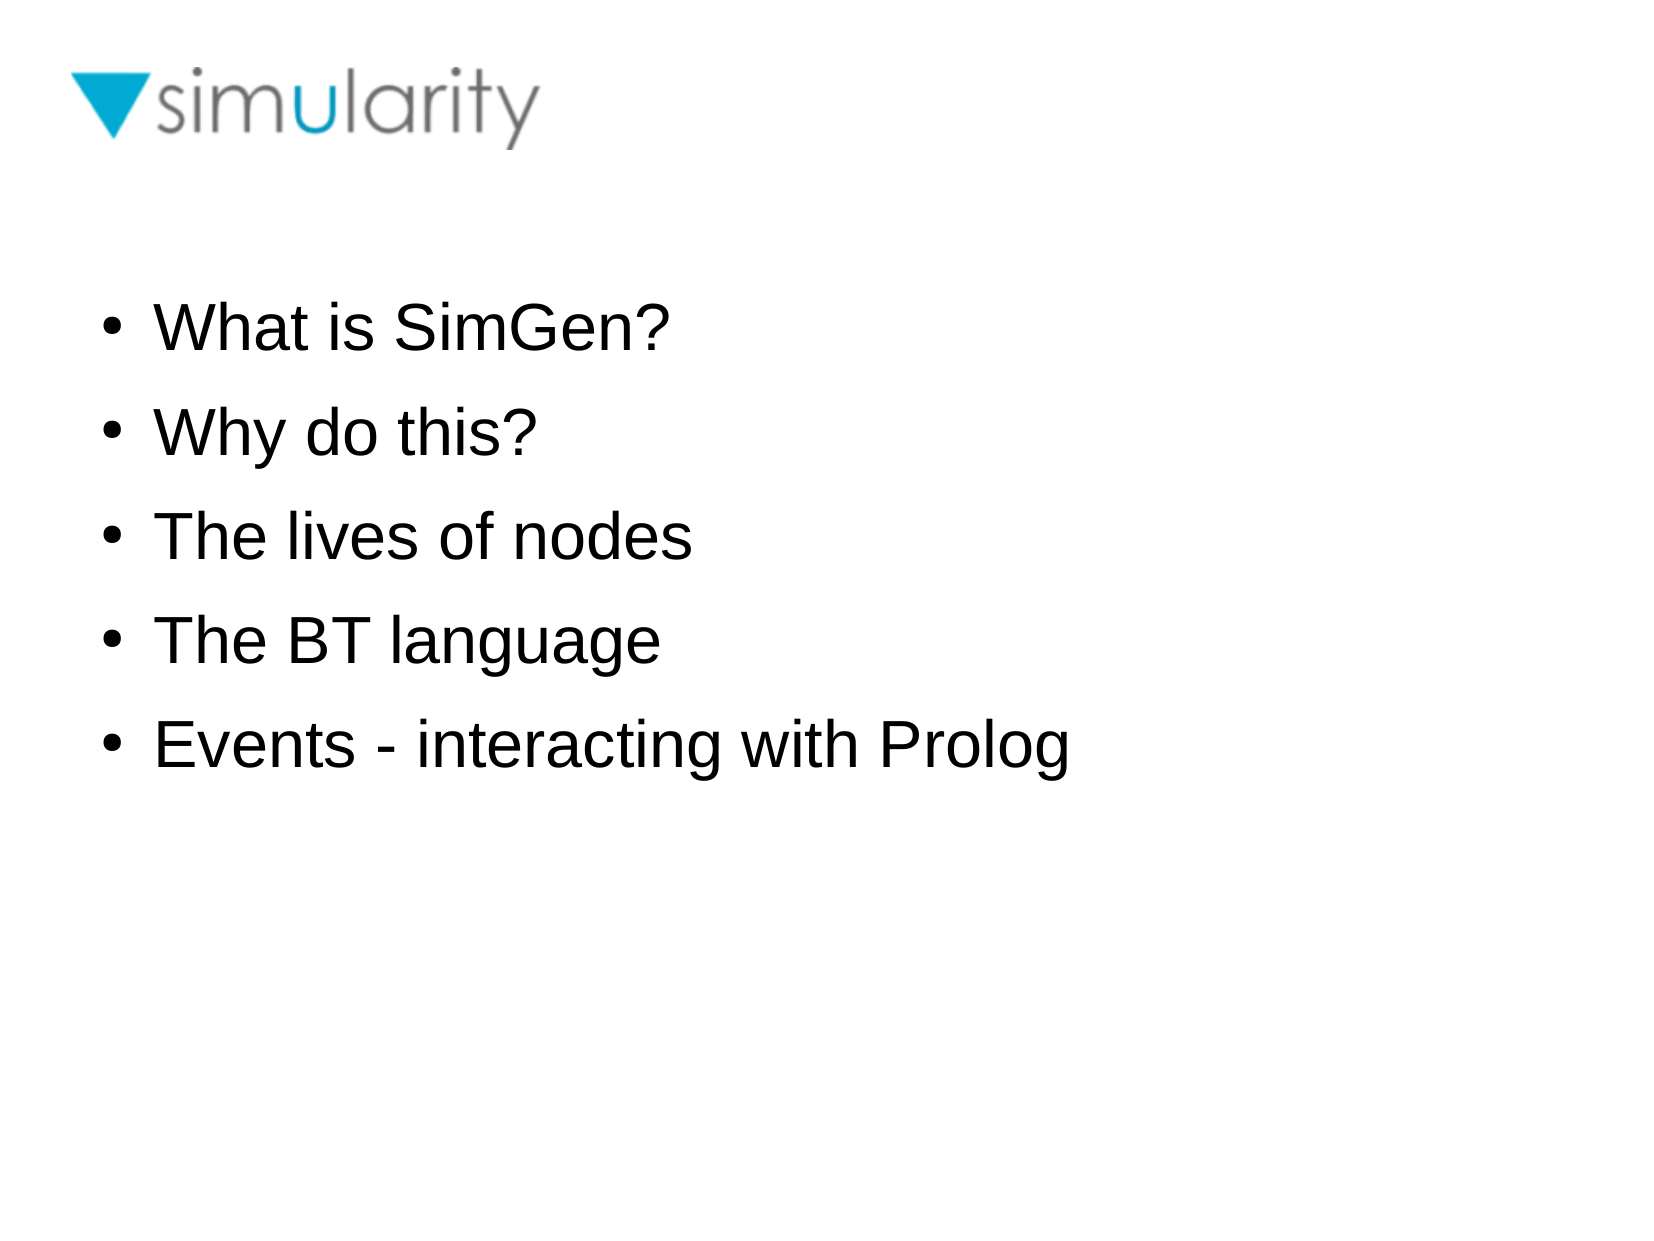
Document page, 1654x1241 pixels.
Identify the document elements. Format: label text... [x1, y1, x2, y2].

picture [71, 67, 541, 150]
list What is SimGen? Why do this? The lives of nodes The BT language Events - interacting with Prolog [82, 290, 1571, 1010]
